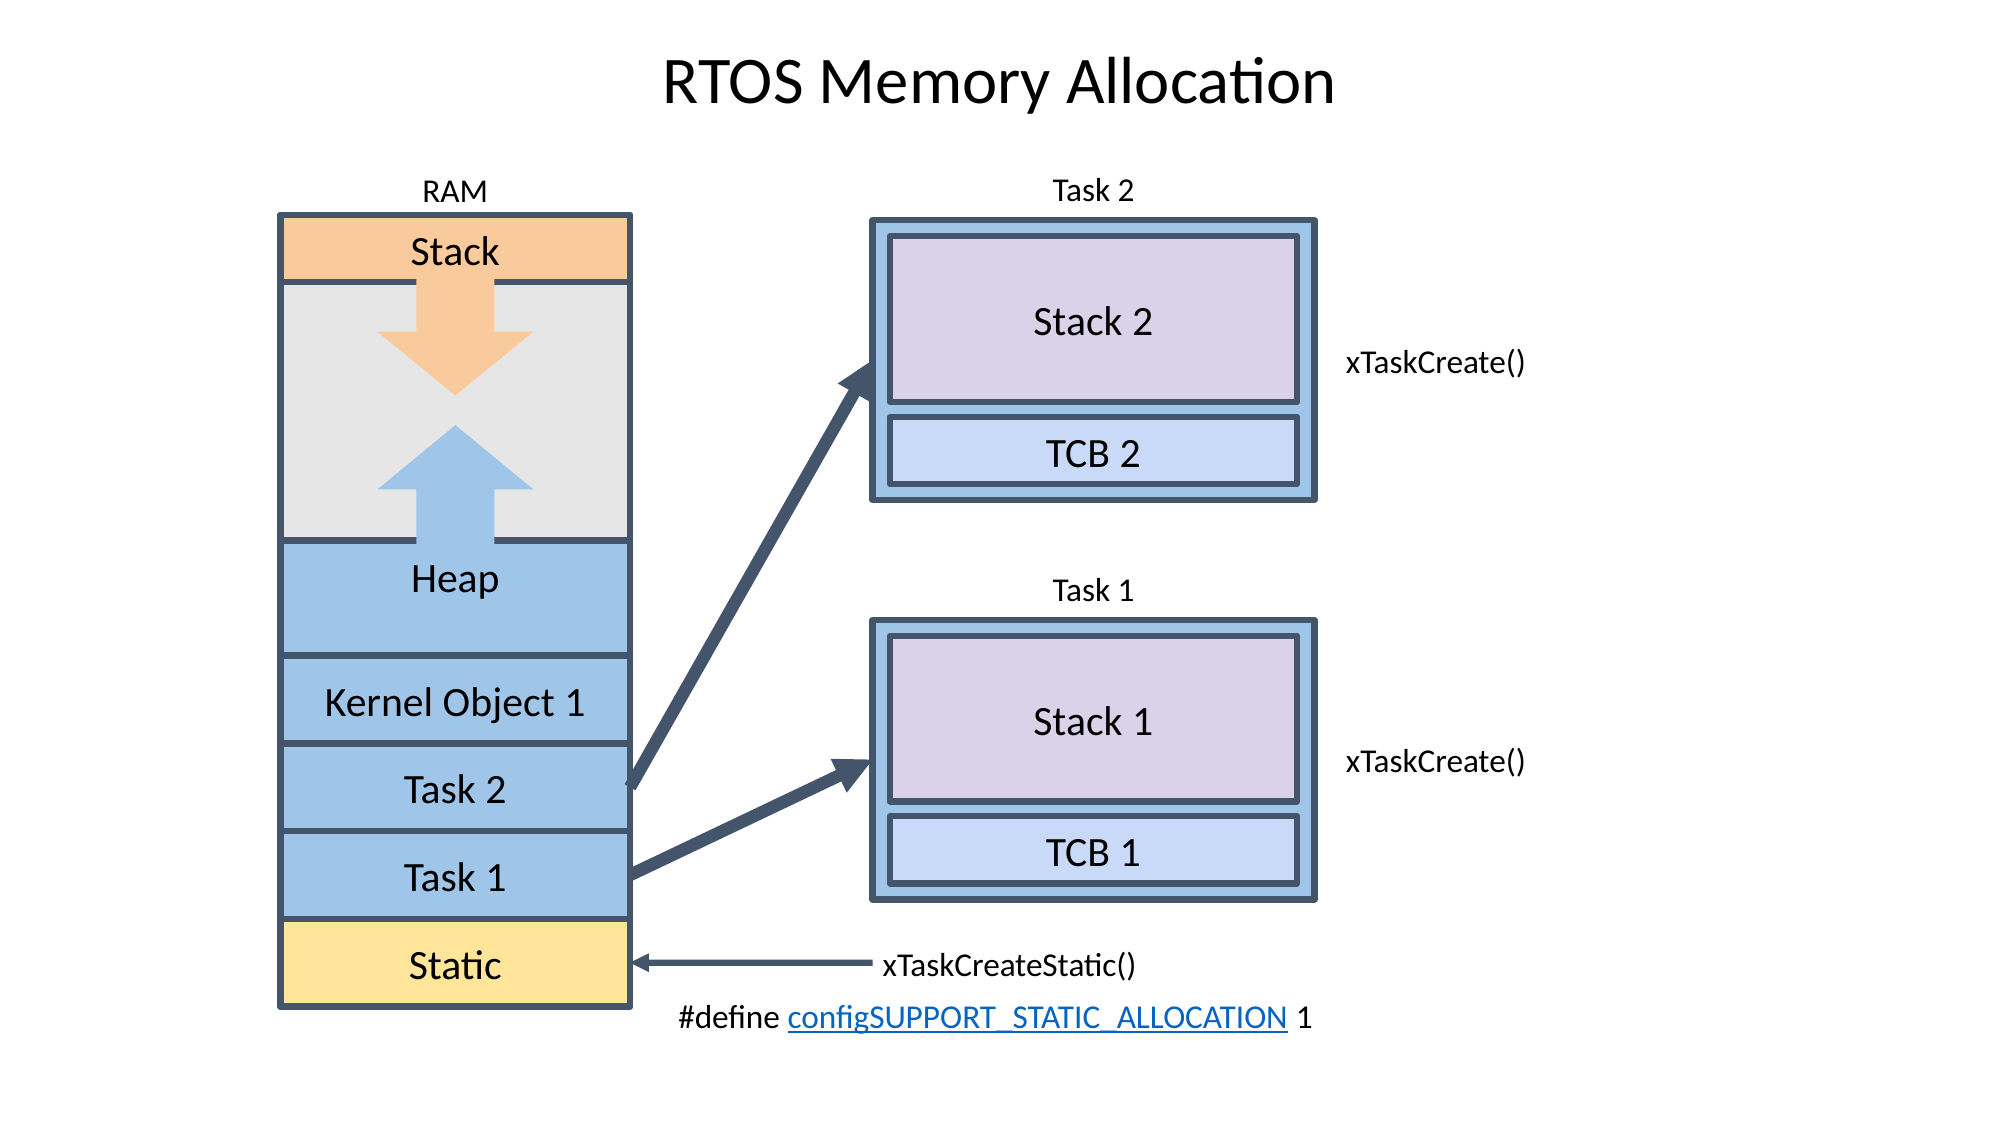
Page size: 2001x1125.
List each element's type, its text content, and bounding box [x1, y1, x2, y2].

text_box Task 2 [973, 154, 1214, 222]
text_box Kernel Object 1 [280, 655, 630, 744]
text_box Stack [280, 215, 631, 283]
text_box Heap [280, 540, 631, 772]
text_box [280, 267, 630, 554]
text_box TCB 1 [889, 816, 1298, 884]
text_box Stack 2 [889, 236, 1298, 403]
text_box RTOS Memory Allocation [0, 0, 2000, 155]
text_box #define configSUPPORT_STATIC_ALLOCATION 1 [668, 985, 1899, 1037]
text_box [872, 220, 1315, 500]
text_box [872, 619, 1315, 900]
text_box xTaskCreate() [1335, 316, 1636, 404]
text_box RAM [286, 163, 624, 215]
text_box Stack 1 [889, 635, 1298, 802]
text_box Task 1 [973, 553, 1214, 622]
text_box Task 1 [280, 832, 630, 919]
text_box xTaskCreateStatic() [872, 918, 1249, 985]
text_box Static [280, 918, 631, 1007]
text_box TCB 2 [889, 416, 1298, 484]
text_box Task 2 [280, 744, 630, 832]
text_box xTaskCreate() [1335, 715, 1636, 804]
